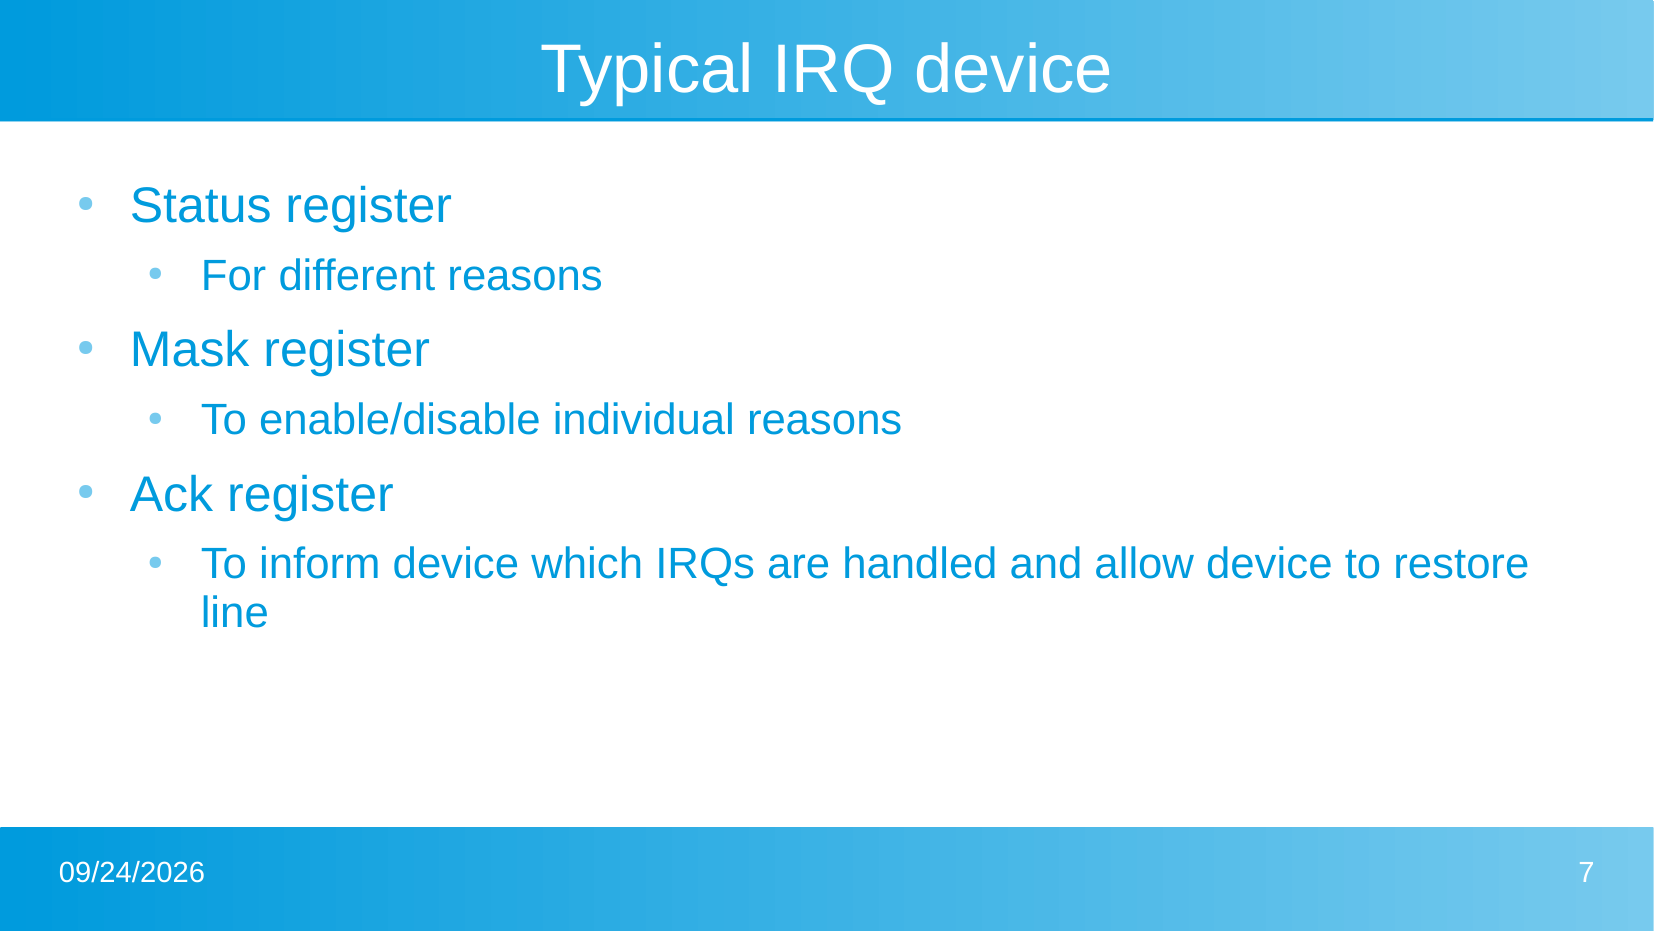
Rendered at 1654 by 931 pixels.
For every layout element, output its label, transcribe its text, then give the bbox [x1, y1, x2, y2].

title Typical IRQ device [59, 29, 1595, 108]
list Status register For different reasons Mask register To enable/disable individual reasons Ack register To inform device which IRQs are handled and allow device to restore line [59, 177, 1595, 768]
